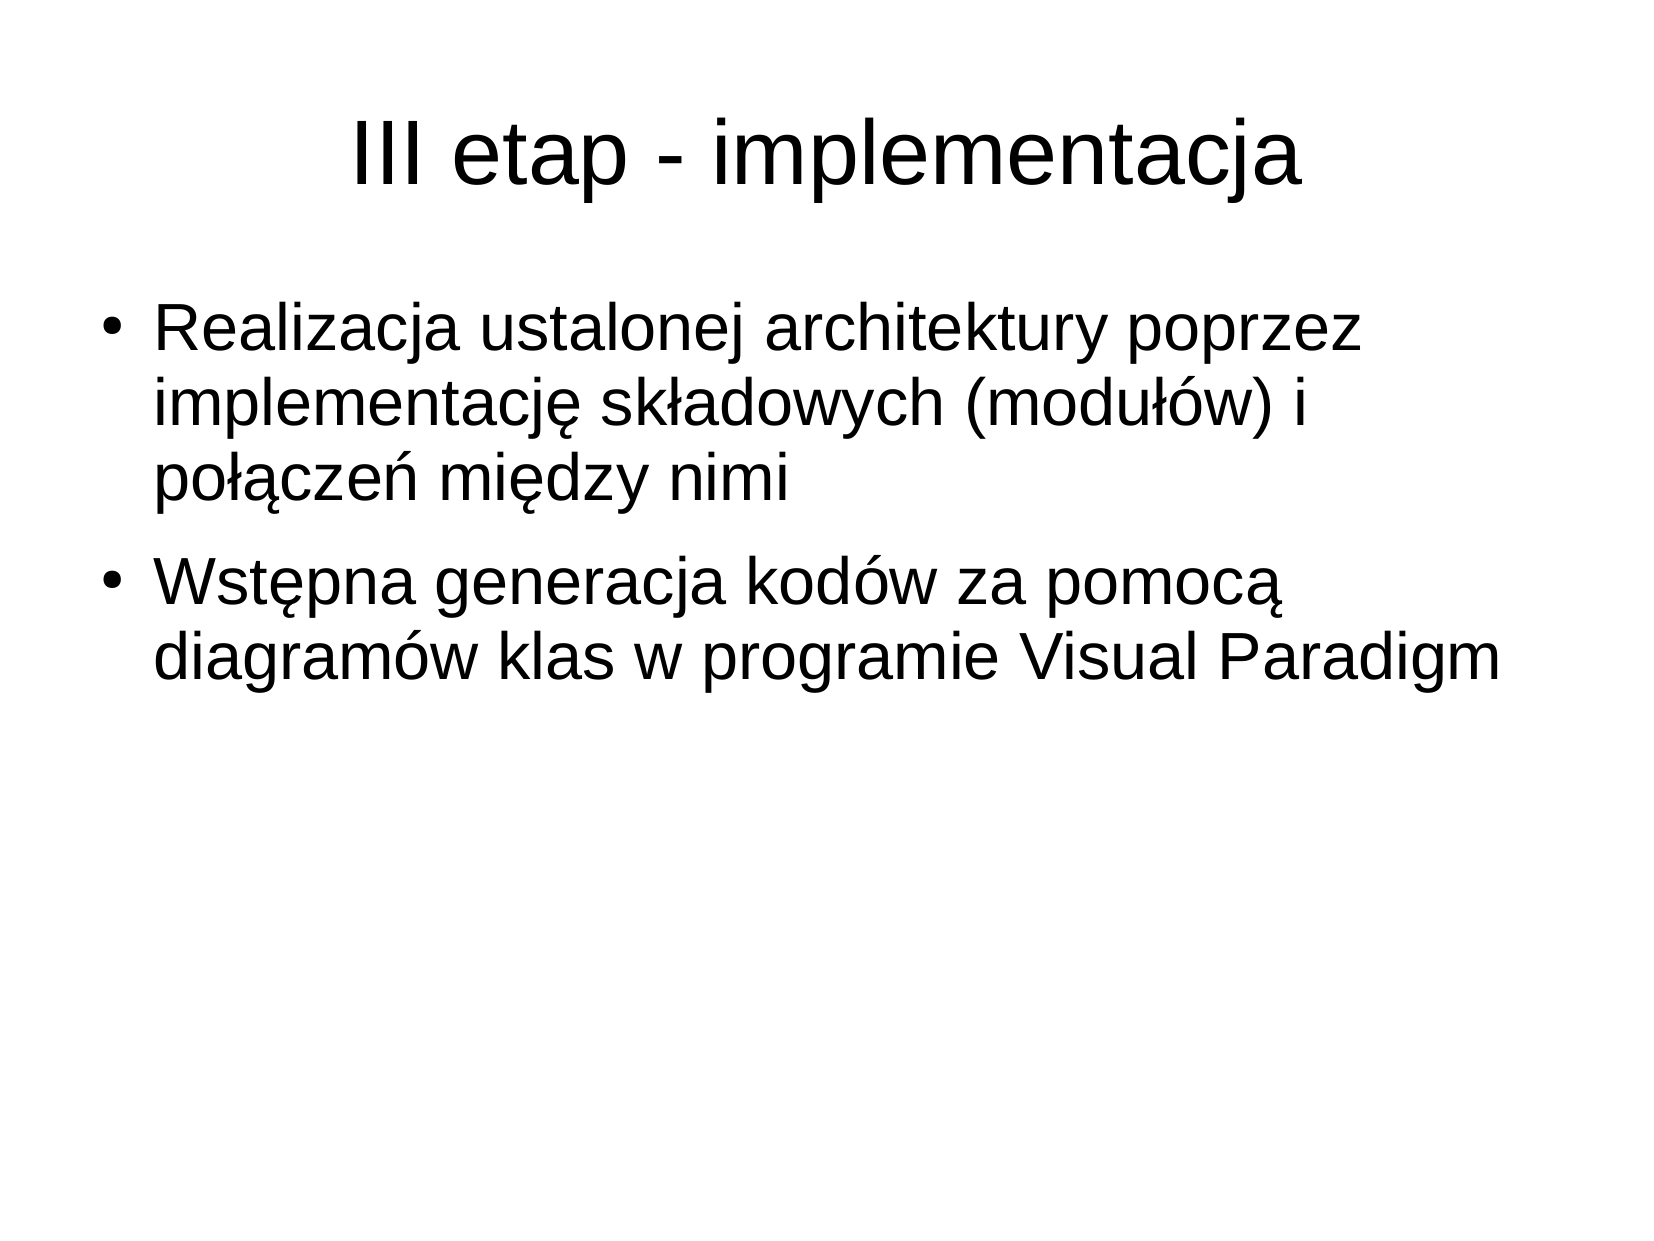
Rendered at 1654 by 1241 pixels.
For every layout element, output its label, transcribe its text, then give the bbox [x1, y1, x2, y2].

title III etap - implementacja [82, 49, 1571, 257]
list Realizacja ustalonej architektury poprzez implementację składowych (modułów) i połączeń między nimi Wstępna generacja kodów za pomocą diagramów klas w programie Visual Paradigm [82, 290, 1571, 995]
